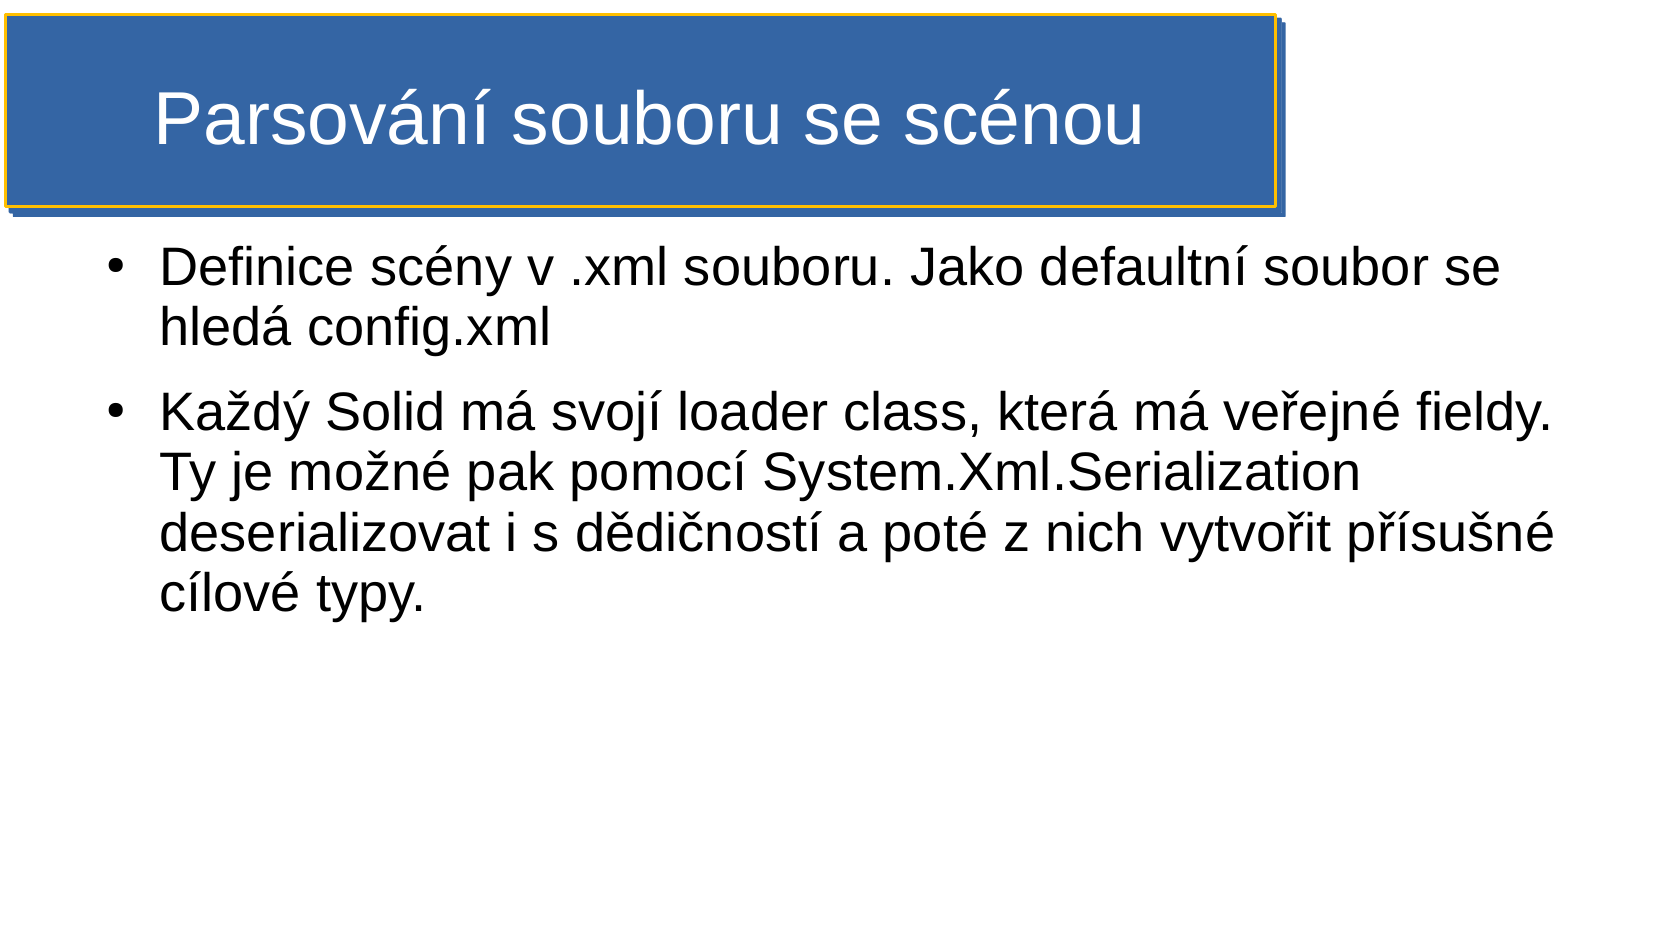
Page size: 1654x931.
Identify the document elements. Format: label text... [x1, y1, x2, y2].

title Parsování souboru se scénou [82, 44, 1235, 192]
list Definice scény v .xml souboru. Jako defaultní soubor se hledá config.xml Každý Solid má svojí loader class, která má veřejné fieldy. Ty je možné pak pomocí System.Xml.Serialization deserializovat i s dědičností a poté z nich vytvořit přísušné cílové typy. [88, 236, 1565, 798]
